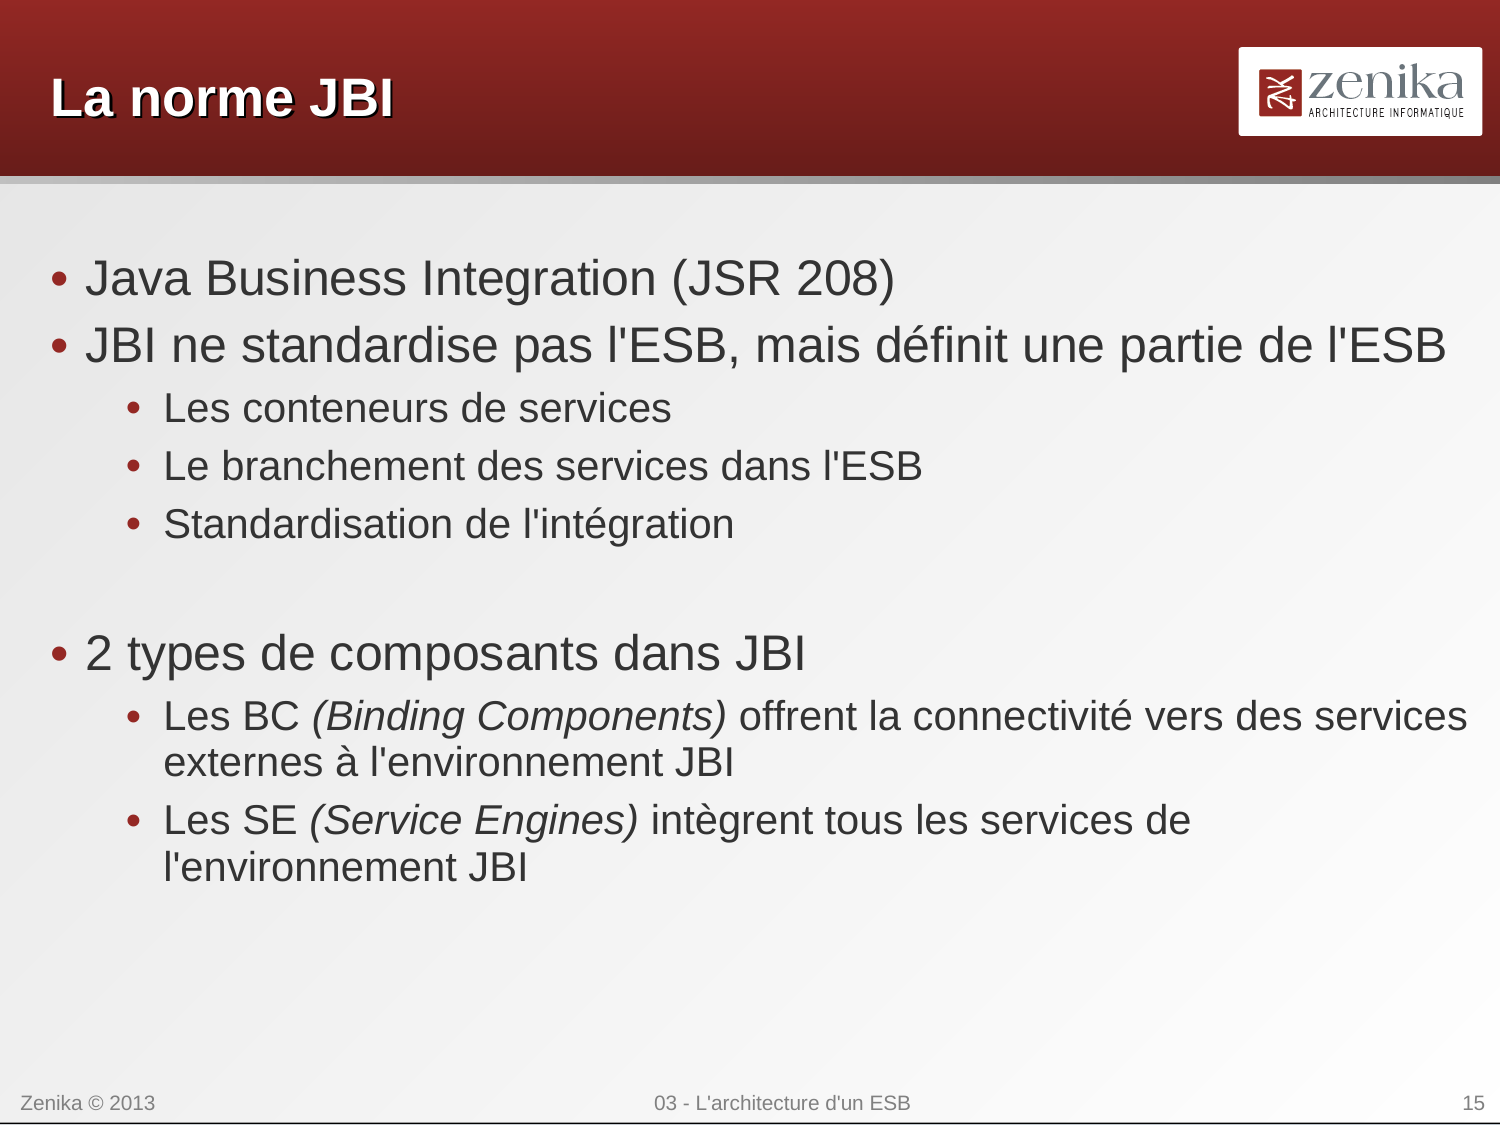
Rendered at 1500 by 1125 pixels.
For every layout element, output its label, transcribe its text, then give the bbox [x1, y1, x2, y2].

picture [1257, 58, 1464, 125]
title La norme JBI [50, 22, 1206, 172]
list Java Business Integration (JSR 208) JBI ne standardise pas l'ESB, mais définit une partie de l'ESB Les conteneurs de services Le branchement des services dans l'ESB Standardisation de l'intégration 2 types de composants dans JBI Les BC (Binding Components) offrent la connectivité vers des services externes à l'environnement JBI Les SE (Service Engines) intègrent tous les services de l'environnement JBI [50, 250, 1477, 1064]
